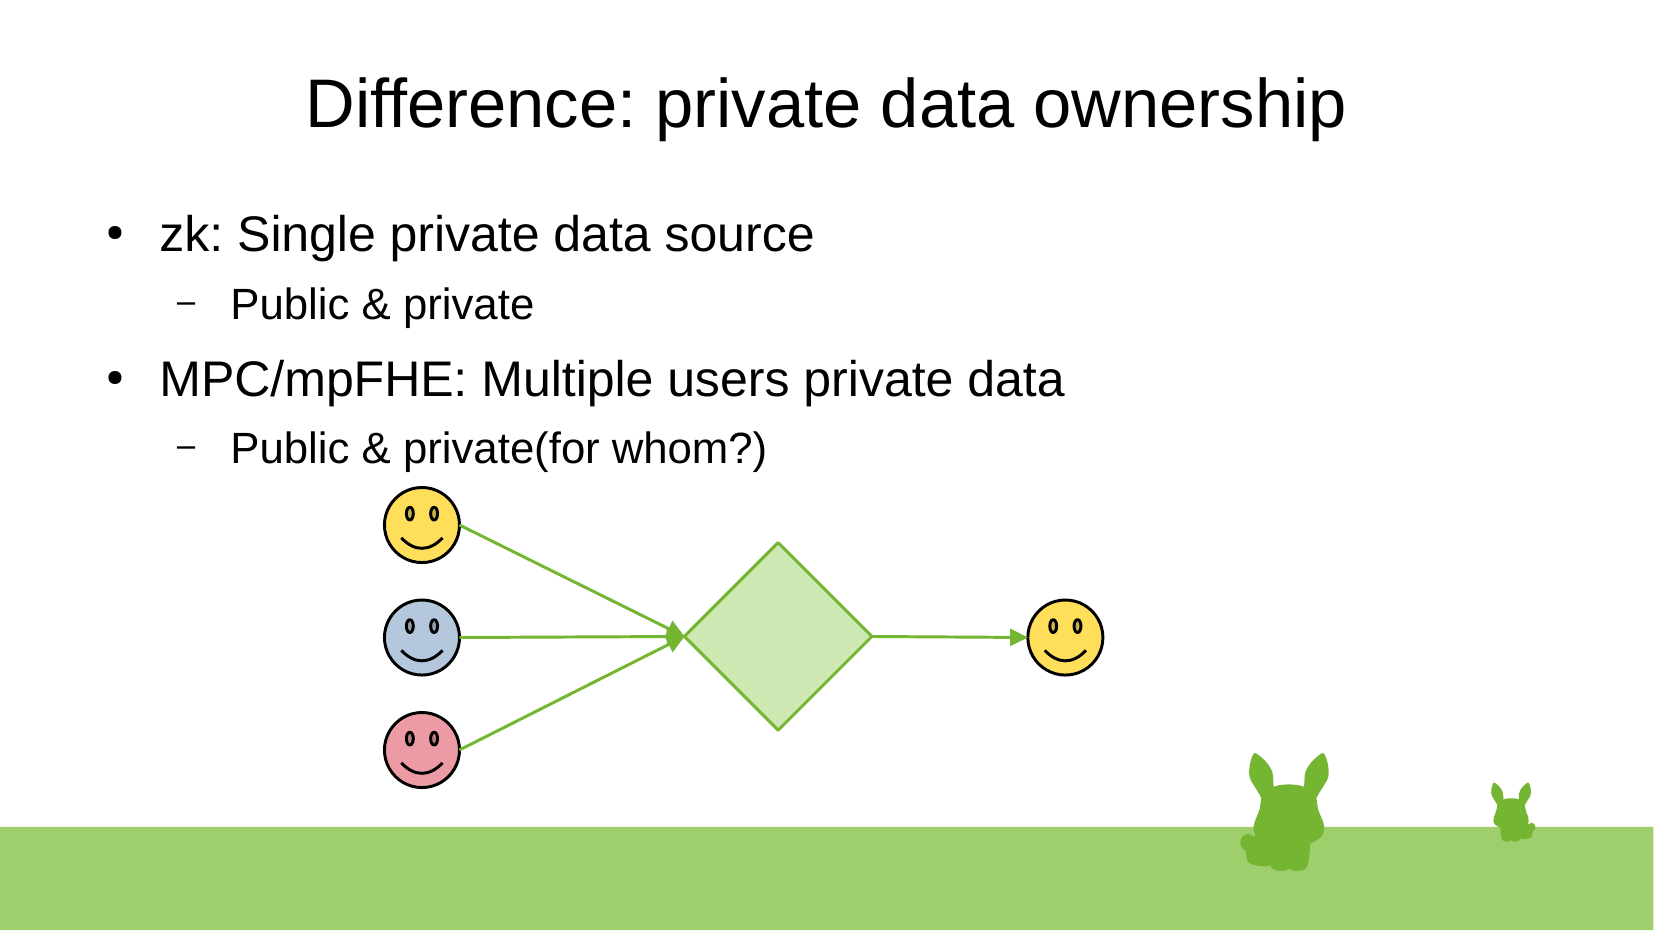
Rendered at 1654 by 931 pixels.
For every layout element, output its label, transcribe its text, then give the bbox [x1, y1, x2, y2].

text_box [384, 600, 460, 676]
title Difference: private data ownership [88, 29, 1565, 178]
text_box [1027, 600, 1103, 676]
text_box [384, 487, 460, 563]
text_box [384, 712, 460, 788]
text_box [685, 542, 871, 731]
list zk: Single private data source Public & private MPC/mpFHE: Multiple users private data Public & private(for whom?) [88, 206, 1565, 526]
